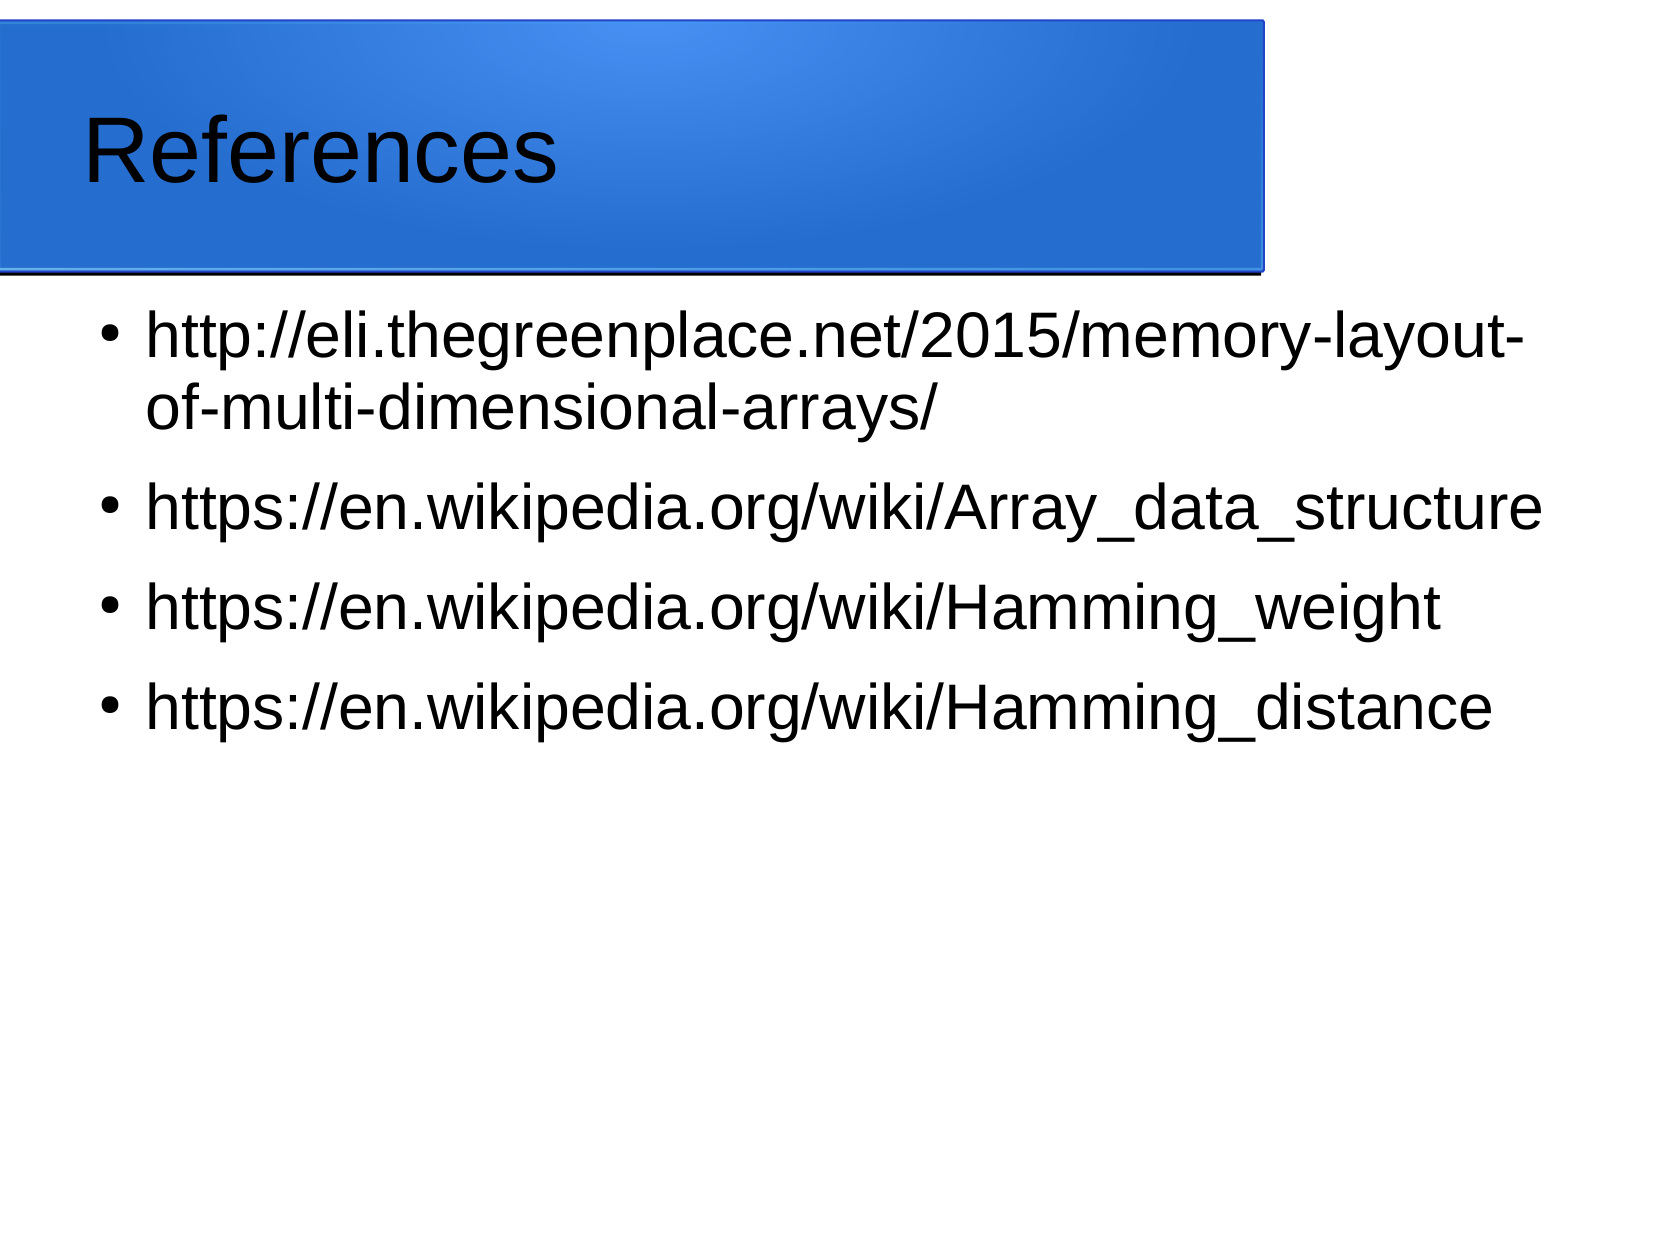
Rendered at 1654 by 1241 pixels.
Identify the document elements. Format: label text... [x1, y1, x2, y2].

title References [82, 47, 1235, 252]
list http://eli.thegreenplace.net/2015/memory-layout-of-multi-dimensional-arrays/ https://en.wikipedia.org/wiki/Array_data_structure https://en.wikipedia.org/wiki/Hamming_weight https://en.wikipedia.org/wiki/Hamming_distance [82, 299, 1571, 751]
